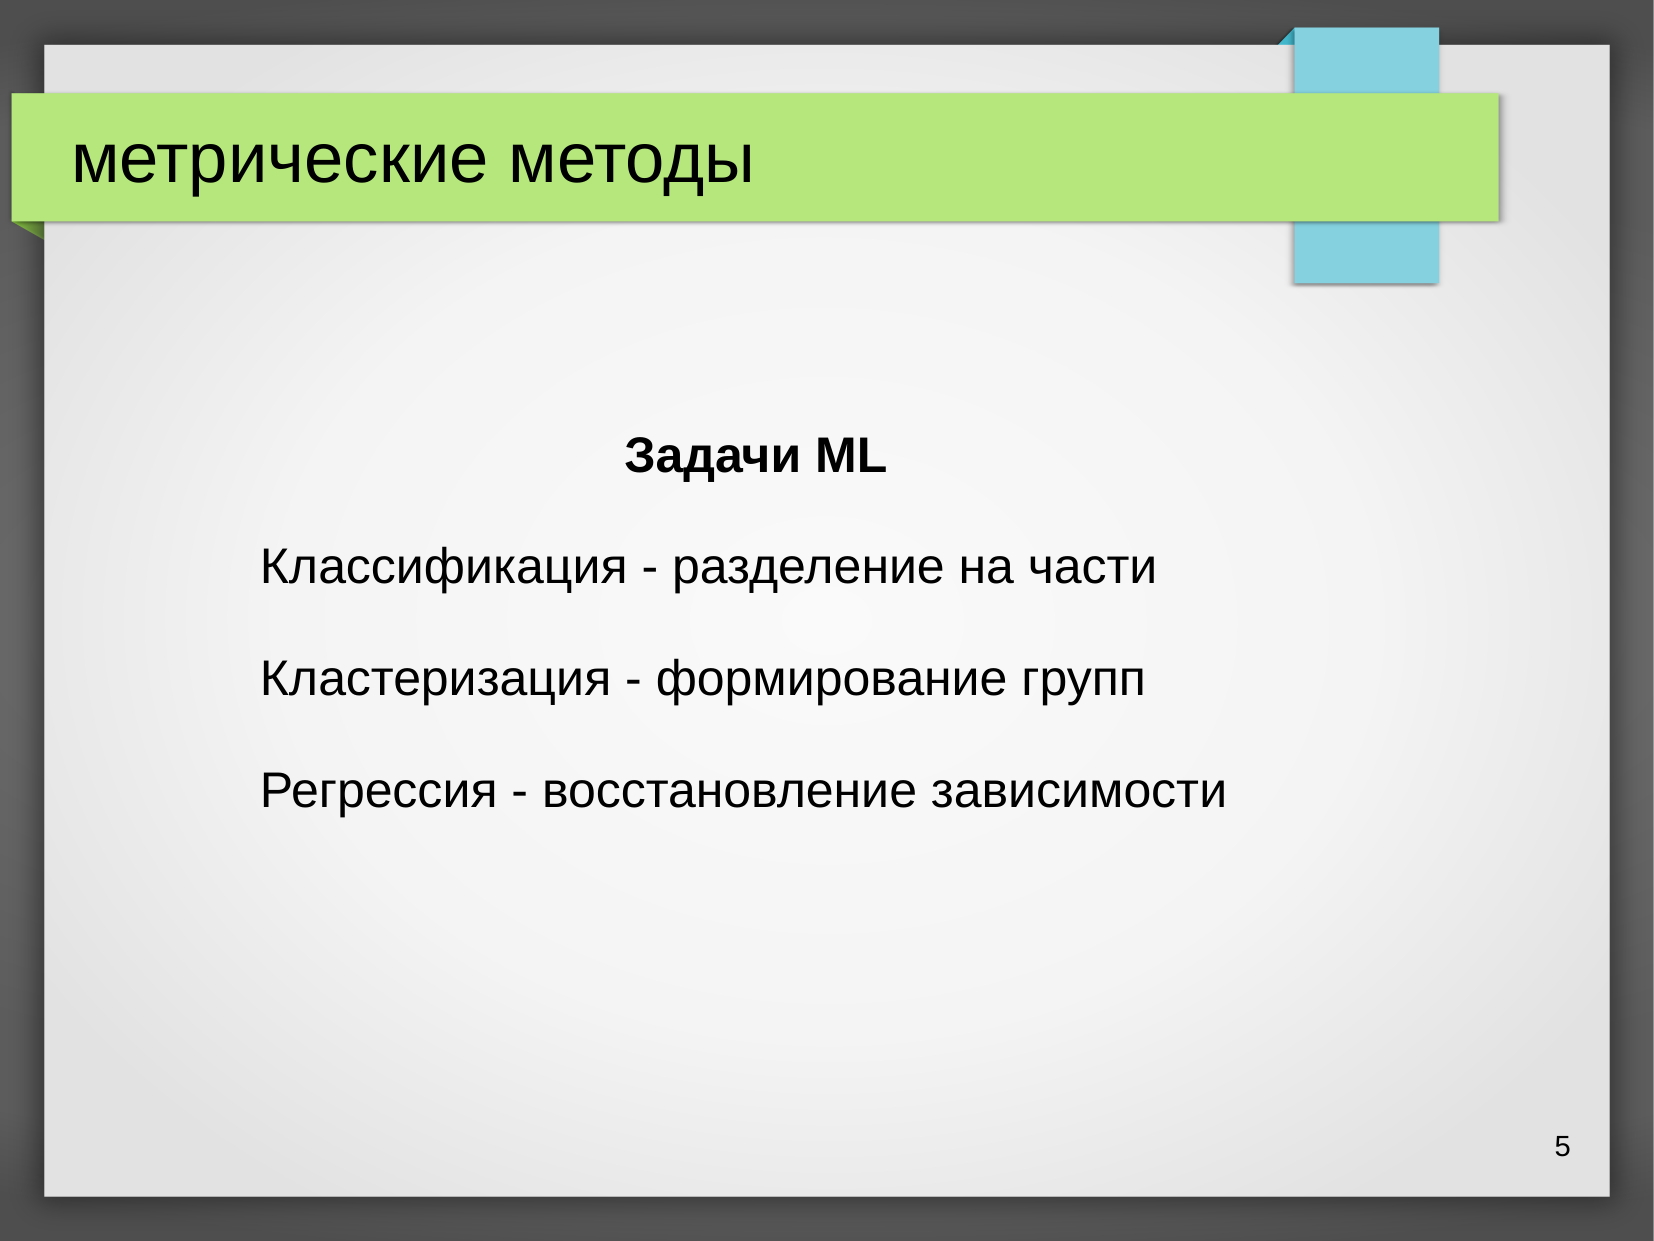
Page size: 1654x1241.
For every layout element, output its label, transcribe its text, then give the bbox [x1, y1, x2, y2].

picture [0, 0, 1654, 1241]
title метрические методы [71, 118, 1205, 199]
subtitle Задачи ML Классификация - разделение на части Кластеризация - формирование групп Регрессия - восстановление зависимости [259, 283, 1252, 1017]
